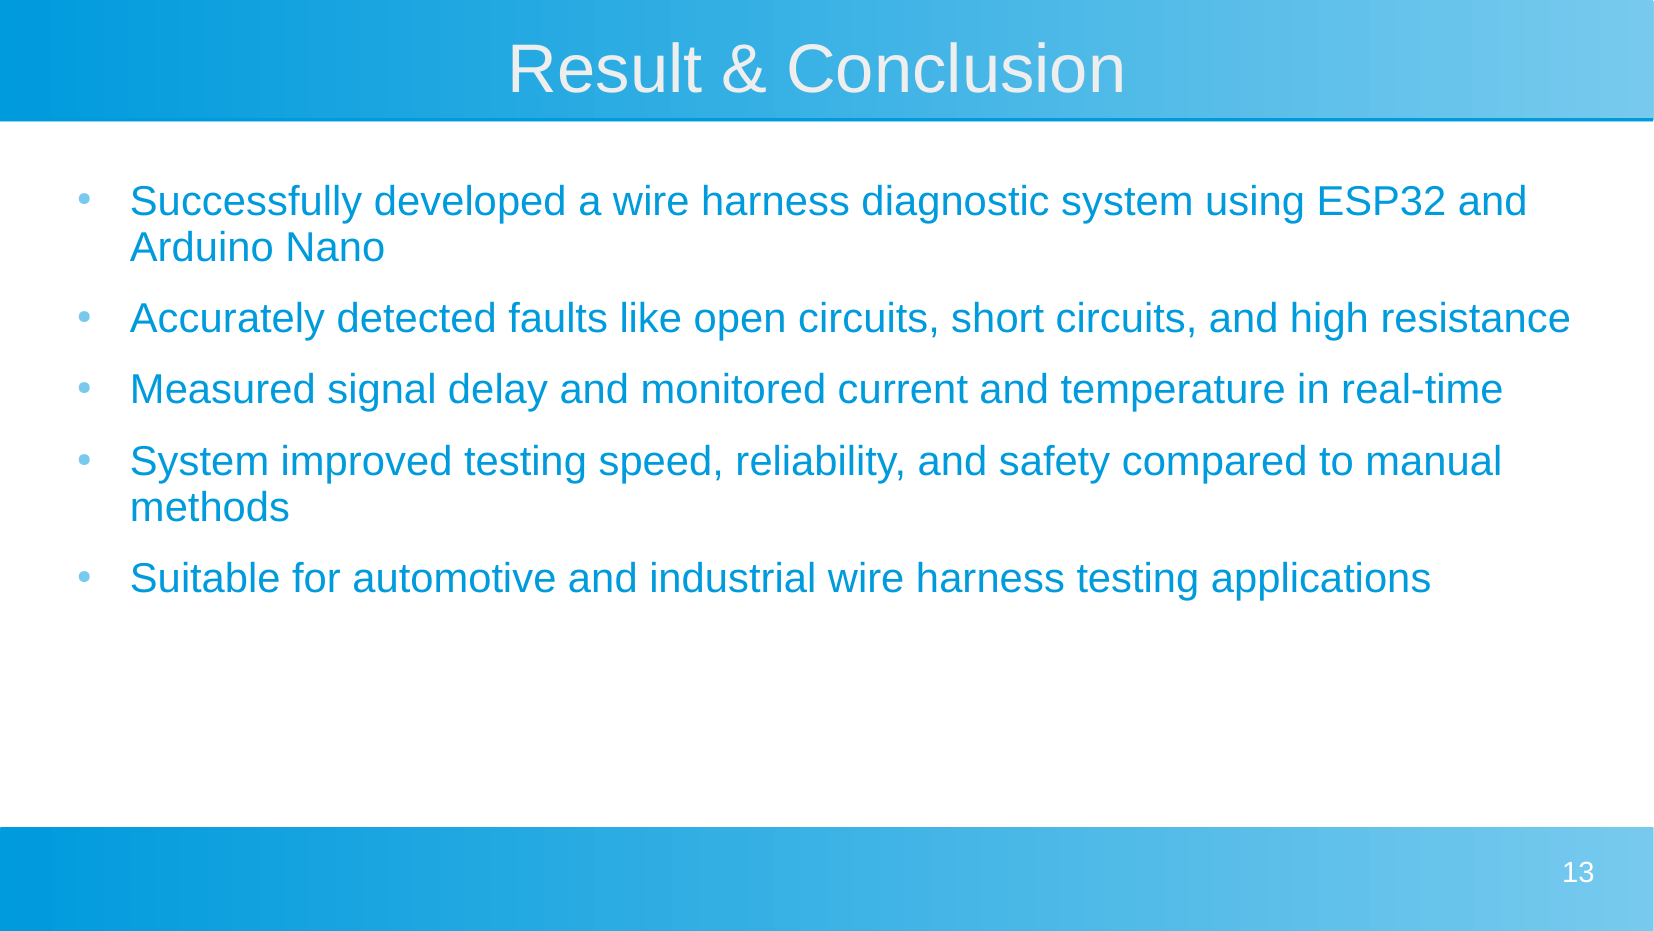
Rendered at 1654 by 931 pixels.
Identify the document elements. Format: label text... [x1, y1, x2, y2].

list Successfully developed a wire harness diagnostic system using ESP32 and Arduino Nano Accurately detected faults like open circuits, short circuits, and high resistance Measured signal delay and monitored current and temperature in real-time System improved testing speed, reliability, and safety compared to manual methods Suitable for automotive and industrial wire harness testing applications [59, 177, 1595, 768]
title Result & Conclusion [59, 29, 1595, 108]
